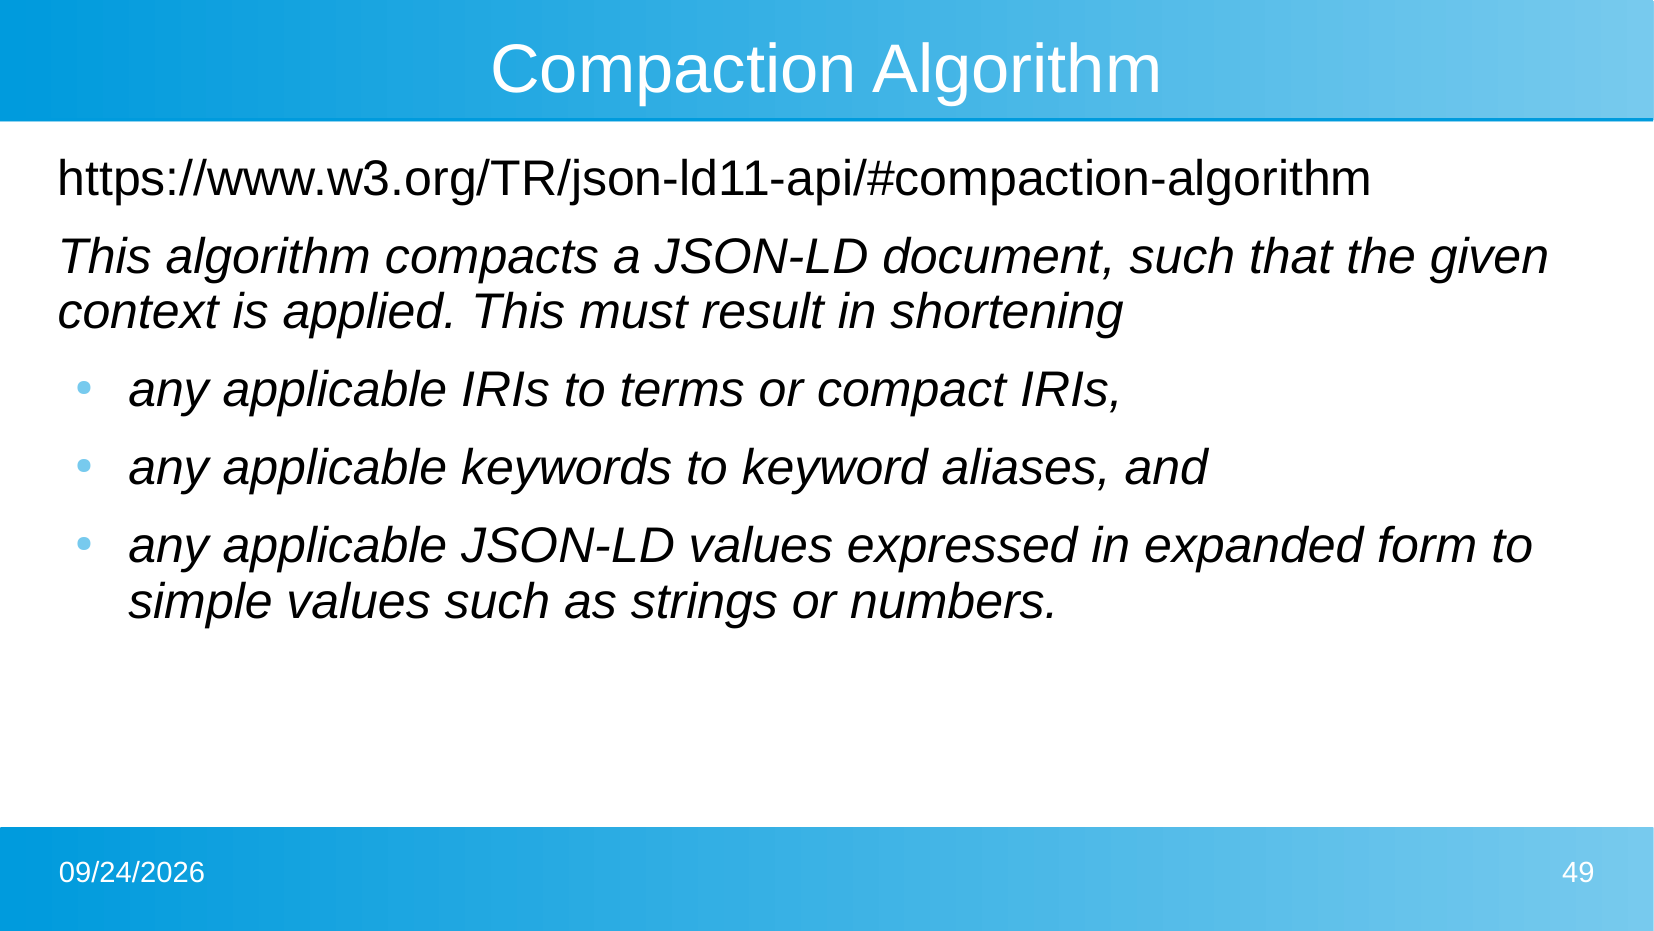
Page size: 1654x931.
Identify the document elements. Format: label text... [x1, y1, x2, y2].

title Compaction Algorithm [59, 29, 1595, 108]
list https://www.w3.org/TR/json-ld11-api/#compaction-algorithm This algorithm compacts a JSON-LD document, such that the given context is applied. This must result in shortening any applicable IRIs to terms or compact IRIs, any applicable keywords to keyword aliases, and any applicable JSON-LD values expressed in expanded form to simple values such as strings or numbers. [57, 150, 1613, 638]
